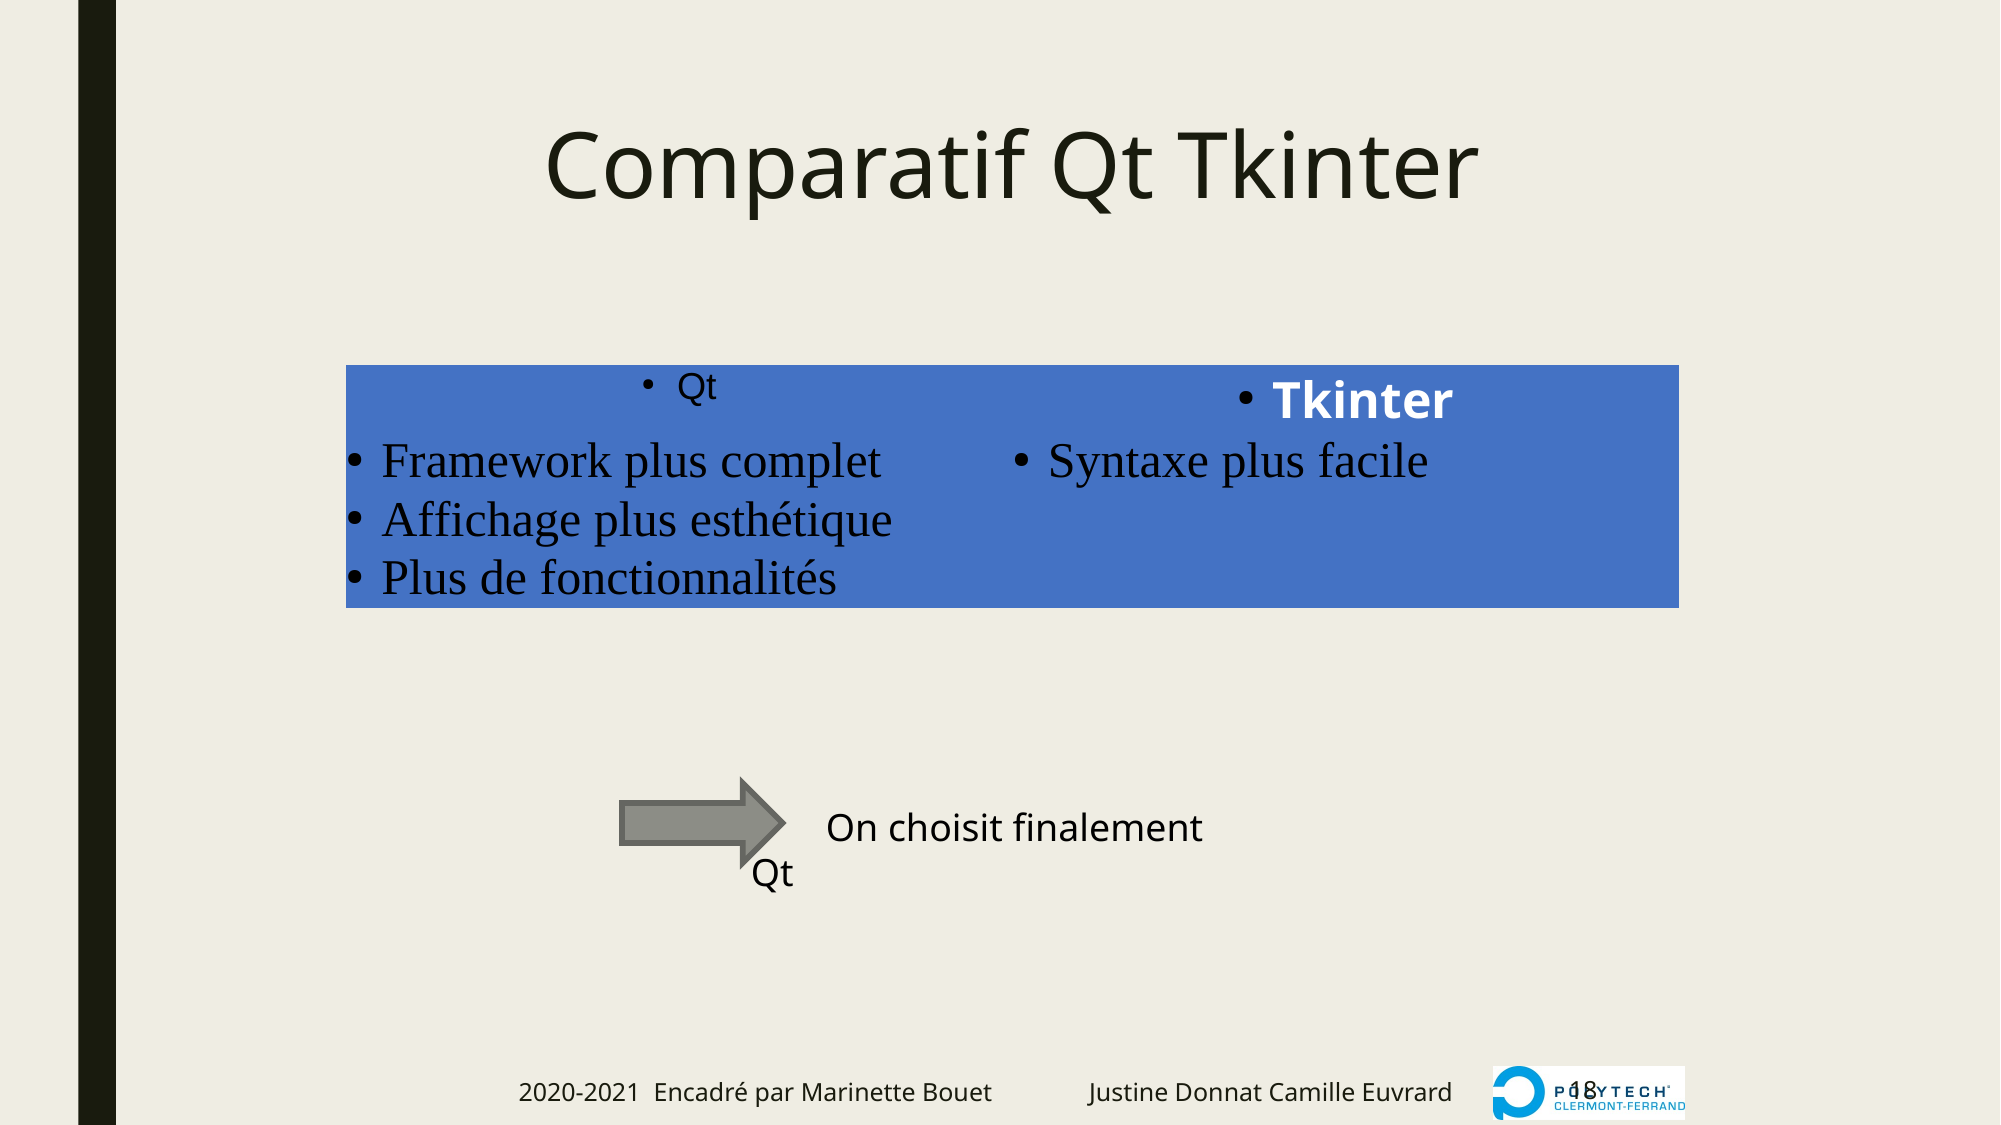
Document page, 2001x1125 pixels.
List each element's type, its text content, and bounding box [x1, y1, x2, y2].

table_cell [1013, 492, 1679, 550]
table_header Tkinter [1013, 365, 1679, 433]
table_cell Affichage plus esthétique [346, 492, 1013, 550]
table_cell [1013, 550, 1679, 608]
text_box [1553, 1058, 1816, 1125]
text_box On choisit finalement Qt [735, 795, 1265, 902]
table_cell Plus de fonctionnalités [346, 550, 1013, 608]
text_box [622, 783, 783, 863]
title Comparatif Qt Tkinter [225, 112, 1801, 261]
text_box 2020-2021 Encadré par Marinette Bouet Justine Donnat Camille Euvrard [474, 1058, 1506, 1125]
table_header Qt [346, 365, 1013, 433]
table_cell Syntaxe plus facile [1013, 433, 1679, 492]
table_cell Framework plus complet [346, 433, 1013, 492]
